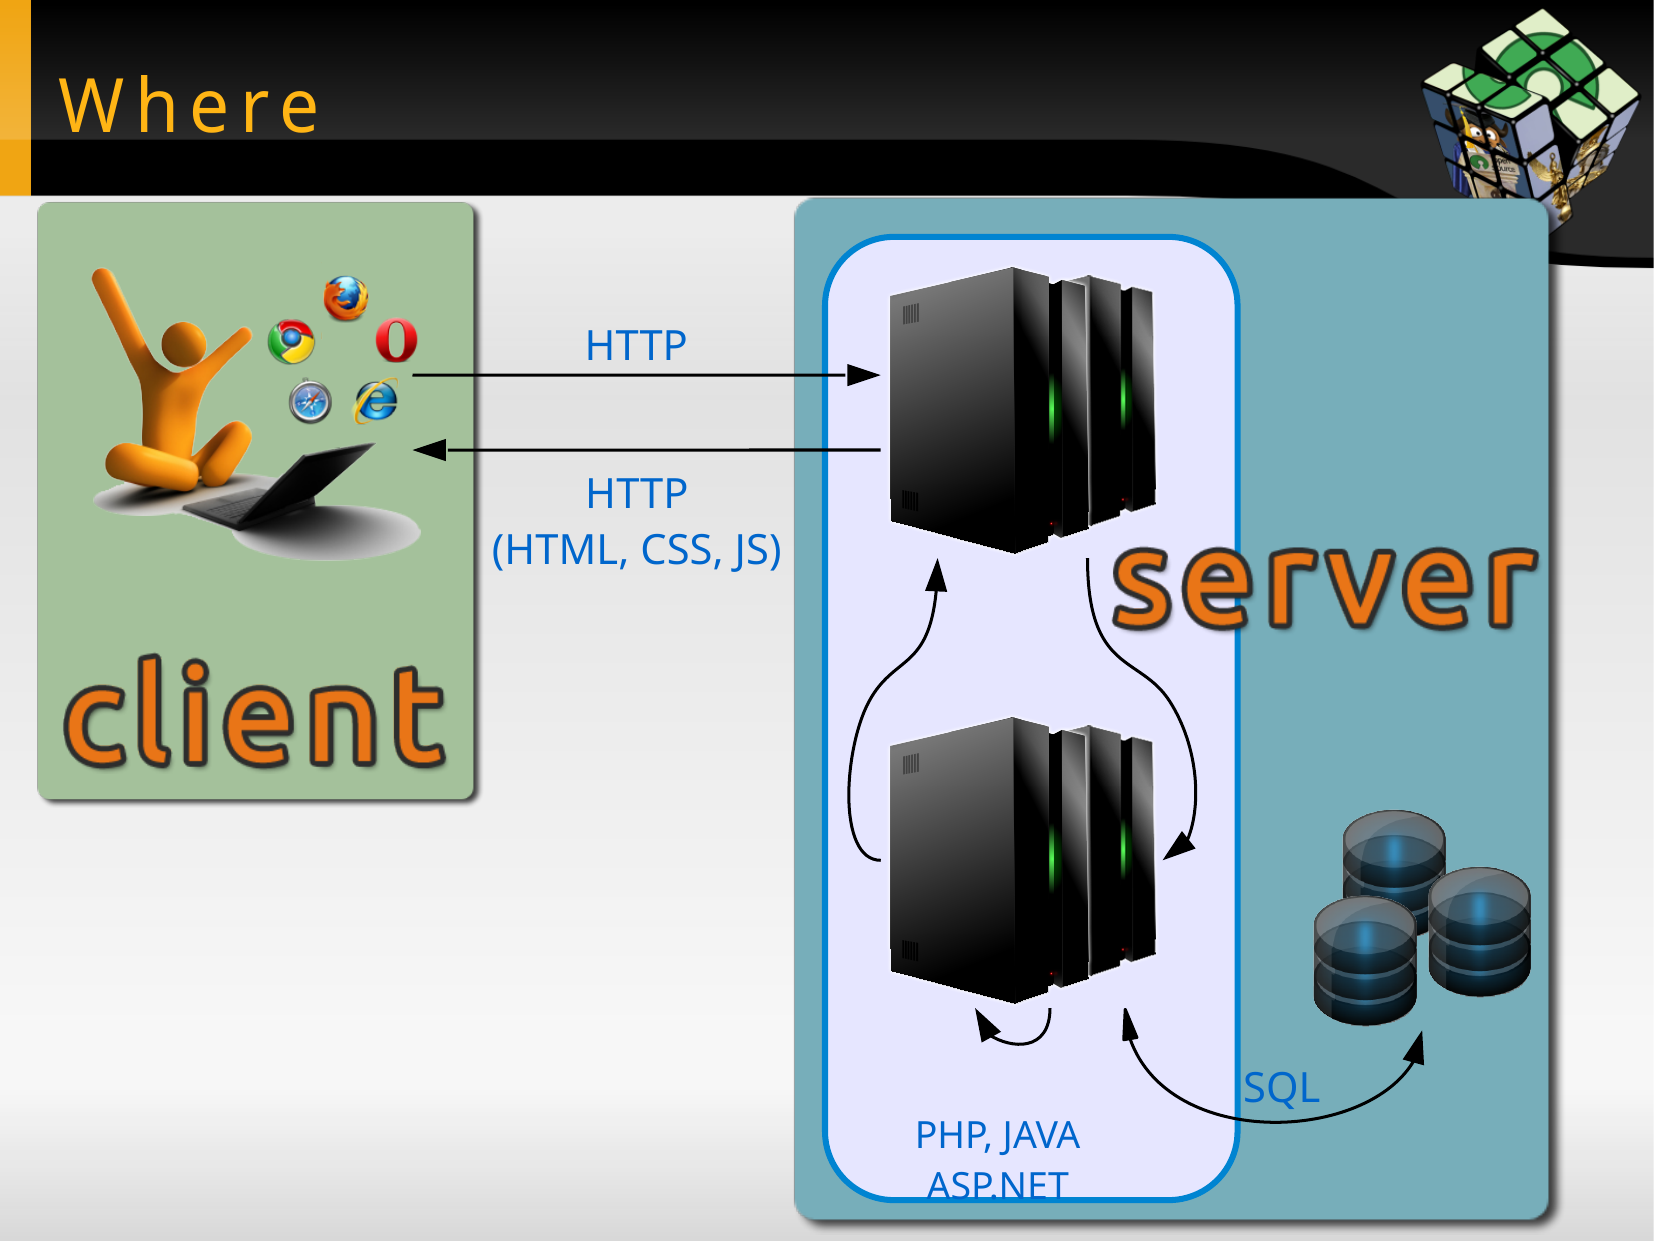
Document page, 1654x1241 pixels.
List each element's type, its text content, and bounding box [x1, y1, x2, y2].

picture [0, 0, 1654, 1241]
text_box SQL [1228, 1050, 1335, 1112]
text_box [851, 559, 1194, 858]
text_box HTTP [569, 308, 703, 370]
title Where [59, 29, 1270, 178]
text_box PHP, JAVA ASP.NET [900, 1101, 1108, 1201]
text_box [1116, 651, 1238, 1117]
text_box [978, 1009, 1048, 1042]
text_box HTTP (HTML, CSS, JS) [477, 455, 802, 601]
text_box [825, 452, 1238, 1201]
text_box [825, 236, 1238, 525]
text_box [1090, 559, 1099, 623]
